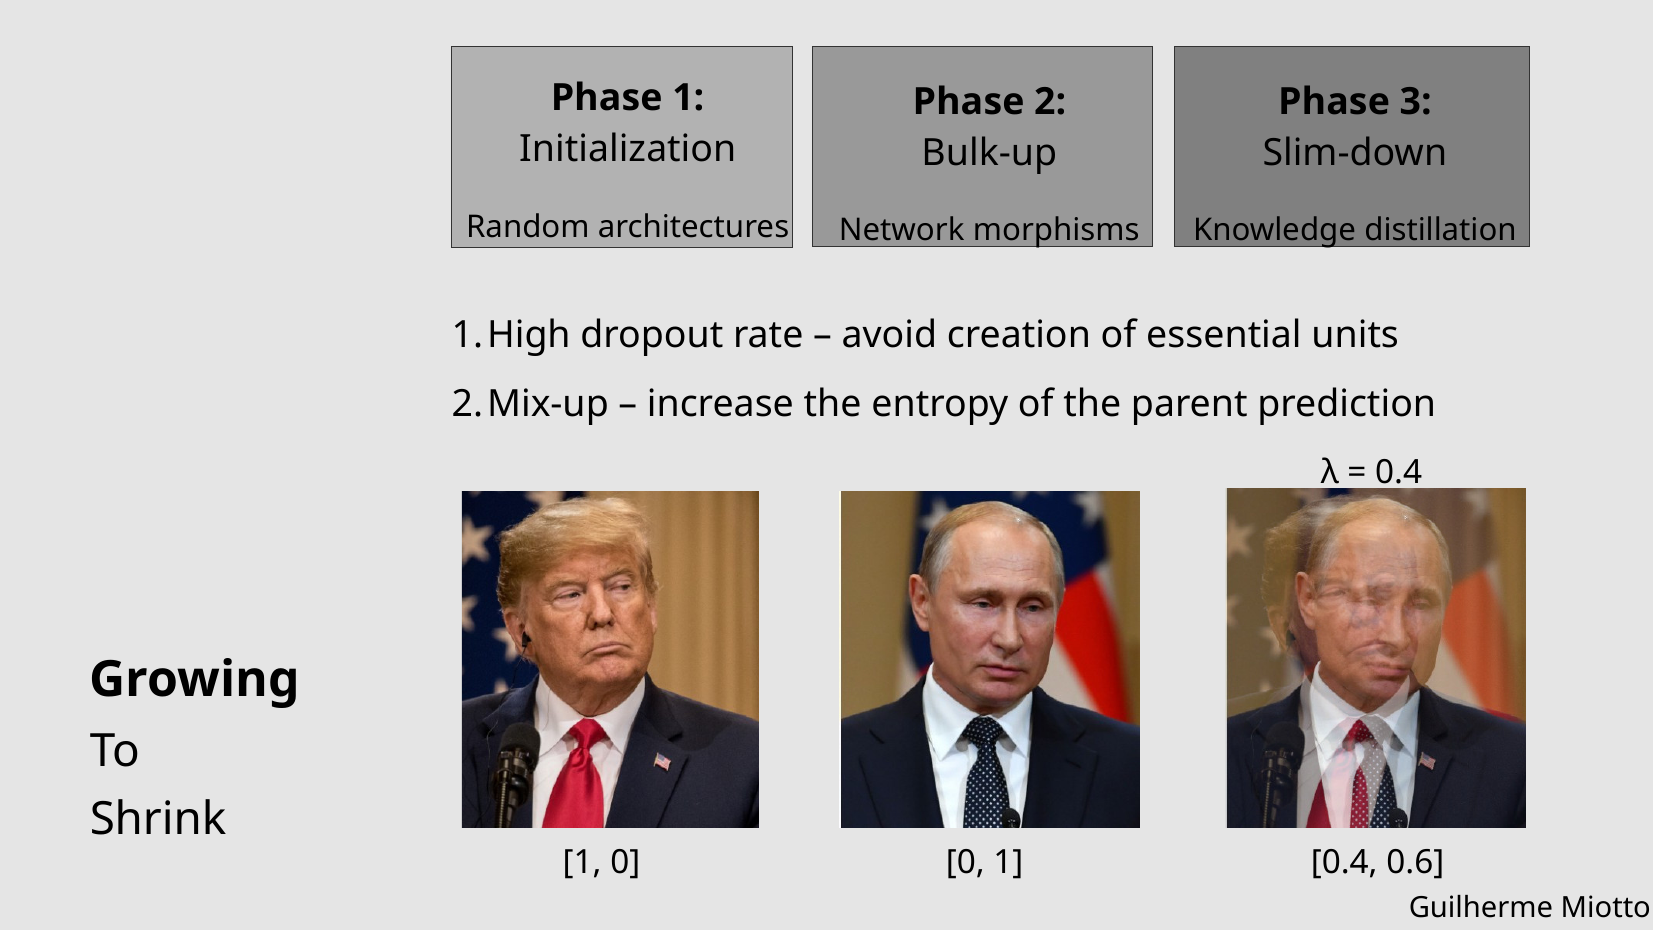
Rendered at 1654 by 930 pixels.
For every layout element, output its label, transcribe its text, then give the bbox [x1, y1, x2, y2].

text_box [1, 0] [548, 830, 654, 883]
text_box [1236, 227, 1245, 238]
text_box [906, 227, 911, 236]
text_box High dropout rate – avoid creation of essential units Mix-up – increase the entropy of the parent prediction [436, 300, 1546, 417]
text_box [895, 227, 900, 237]
text_box λ = 0.4 [1306, 440, 1433, 493]
text_box [0, 1] [931, 830, 1037, 883]
text_box [489, 229, 497, 235]
text_box [1038, 227, 1048, 238]
text_box [1369, 227, 1378, 238]
picture [1225, 488, 1526, 828]
text_box [1264, 227, 1269, 236]
text_box [1305, 227, 1314, 238]
picture [461, 491, 759, 828]
text_box [601, 229, 609, 235]
text_box [527, 224, 536, 235]
text_box [812, 46, 1153, 247]
text_box [451, 46, 793, 63]
text_box Growing To Shrink [75, 635, 466, 878]
text_box [1445, 232, 1453, 238]
text_box [546, 224, 555, 235]
text_box Guilherme Miotto [1394, 879, 1648, 927]
text_box [920, 227, 929, 238]
text_box [1324, 227, 1333, 238]
text_box [1174, 46, 1530, 247]
text_box [451, 224, 793, 248]
text_box [1483, 227, 1492, 238]
text_box [1007, 227, 1016, 238]
text_box [0.4, 0.6] [1296, 830, 1456, 883]
text_box [851, 227, 856, 235]
text_box Phase 1: Initialization Random architectures [451, 63, 793, 224]
picture [839, 491, 1140, 828]
text_box Phase 3: Slim-down Knowledge distillation [1178, 66, 1527, 227]
text_box [729, 224, 738, 235]
text_box Phase 2: Bulk-up Network morphisms [823, 66, 1142, 227]
text_box [1253, 227, 1258, 237]
